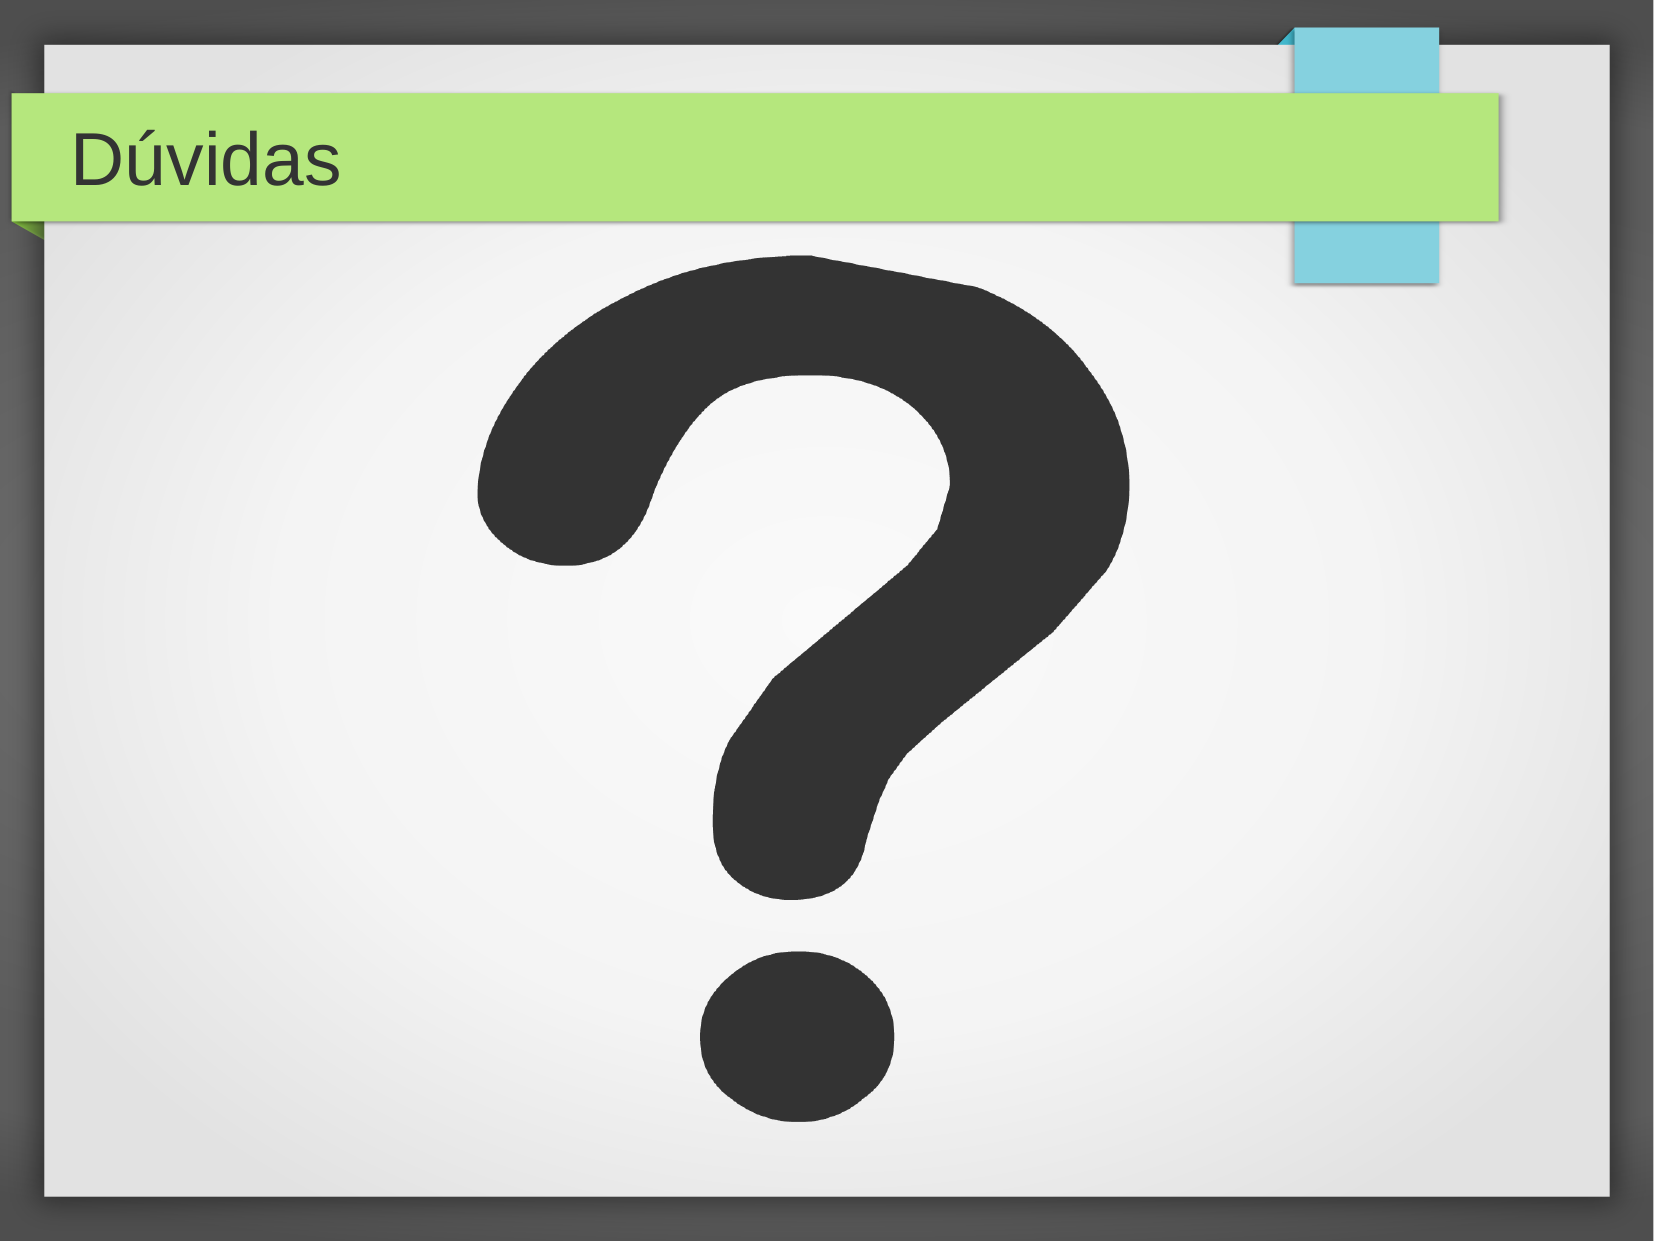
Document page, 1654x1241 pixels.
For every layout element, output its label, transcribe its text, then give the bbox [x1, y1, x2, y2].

picture [0, 0, 1654, 1241]
title Dúvidas [70, 106, 1229, 213]
